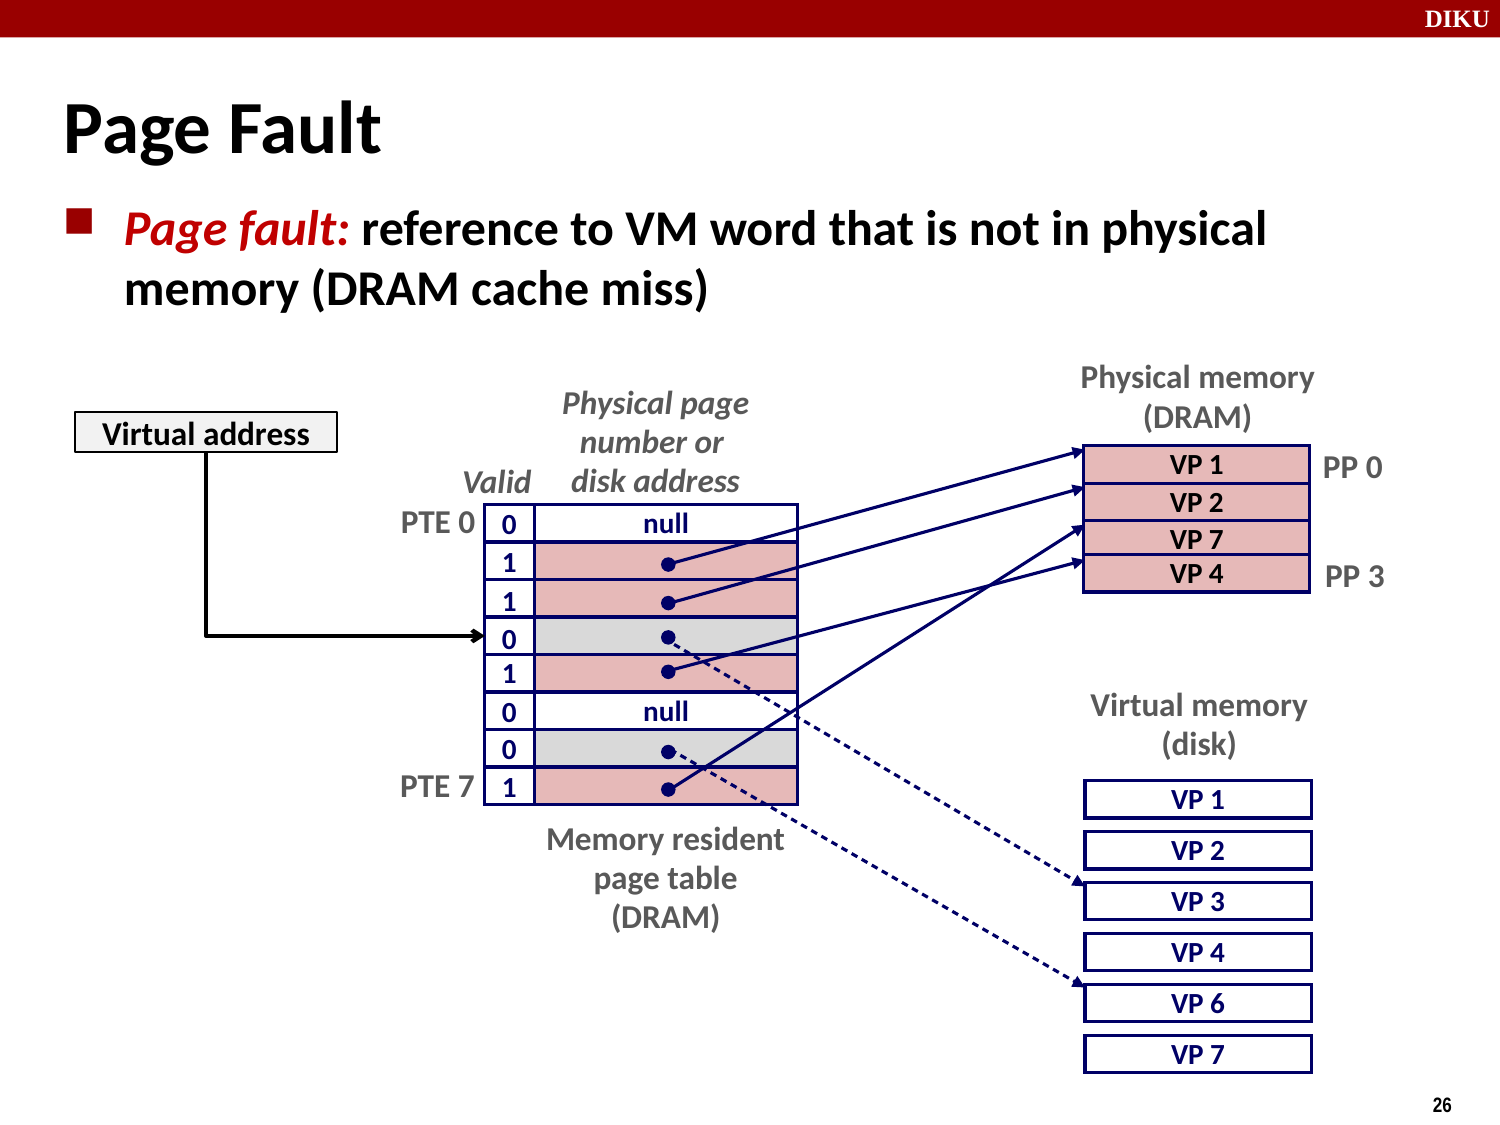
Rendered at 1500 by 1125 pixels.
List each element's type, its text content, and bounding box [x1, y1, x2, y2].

text_box 1 [487, 576, 532, 627]
text_box null [536, 693, 798, 730]
text_box Memory resident page table (DRAM) [531, 811, 801, 945]
text_box 0 [487, 687, 532, 724]
text_box Page Fault [48, 59, 1408, 188]
text_box PTE 7 [385, 758, 490, 814]
text_box [536, 542, 798, 693]
text_box VP 1 [1084, 780, 1312, 819]
text_box 1 [487, 537, 532, 576]
text_box Physical memory (DRAM) [1065, 350, 1330, 445]
text_box VP 4 [1083, 554, 1310, 593]
text_box Virtual address [74, 412, 338, 453]
text_box PTE 0 [385, 493, 491, 549]
text_box 1 [487, 648, 532, 687]
text_box null [759, 531, 798, 542]
text_box PP 3 [1310, 548, 1400, 604]
text_box VP 1 [1083, 445, 1310, 484]
text_box VP 7 [1083, 521, 1310, 554]
text_box Virtual memory (disk) [1075, 677, 1323, 772]
text_box 0 [491, 499, 532, 537]
text_box 0 [487, 724, 532, 775]
text_box 0 [487, 627, 532, 648]
text_box VP 2 [1083, 484, 1310, 521]
text_box 0 [505, 633, 512, 646]
text_box PP 0 [1307, 439, 1398, 495]
text_box 1 [490, 775, 532, 814]
text_box VP 2 [1084, 831, 1312, 869]
text_box Valid [447, 454, 560, 510]
text_box VP 6 [1084, 984, 1312, 1022]
text_box Physical page number or disk address [547, 374, 765, 509]
text_box VP 3 [1084, 882, 1312, 920]
text_box null [768, 713, 798, 730]
text_box VP 4 [1084, 933, 1312, 971]
text_box null [536, 504, 798, 542]
text_box Page fault: reference to VM word that is not in physical memory (DRAM cache miss) [52, 188, 1416, 313]
text_box VP 7 [1084, 1035, 1312, 1073]
text_box [536, 730, 798, 805]
